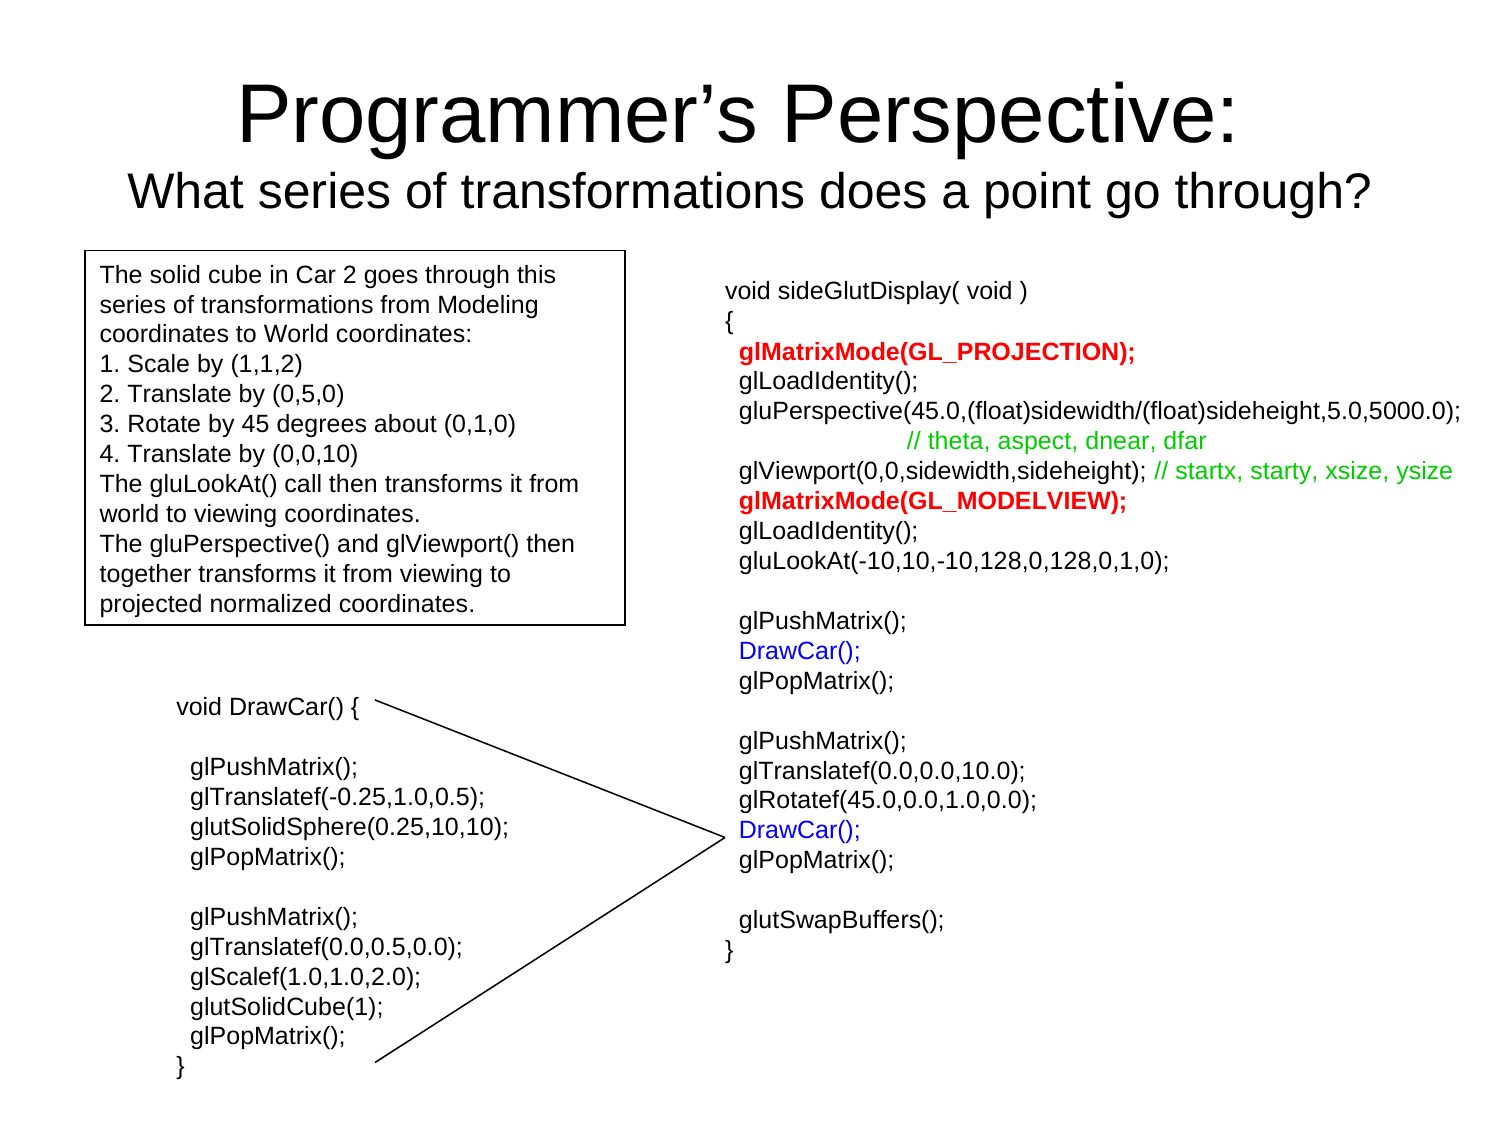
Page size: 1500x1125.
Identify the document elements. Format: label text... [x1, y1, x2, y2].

text_box void sideGlutDisplay( void ) { glMatrixMode(GL_PROJECTION); glLoadIdentity(); gluPerspective(45.0,(float)sidewidth/(float)sideheight,5.0,5000.0); // theta, aspect, dnear, dfar glViewport(0,0,sidewidth,sideheight); // startx, starty, xsize, ysize glMatrixMode(GL_MODELVIEW); glLoadIdentity(); gluLookAt(-10,10,-10,128,0,128,0,1,0); glPushMatrix(); DrawCar(); glPopMatrix(); glPushMatrix(); glTranslatef(0.0,0.0,10.0); glRotatef(45.0,0.0,1.0,0.0); DrawCar(); glPopMatrix(); glutSwapBuffers(); } [710, 237, 1478, 972]
title Programmer’s Perspective: What series of transformations does a point go through? [75, 45, 1426, 233]
text_box void DrawCar() { glPushMatrix(); glTranslatef(-0.25,1.0,0.5); glutSolidSphere(0.25,10,10); glPopMatrix(); glPushMatrix(); glTranslatef(0.0,0.5,0.0); glScalef(1.0,1.0,2.0); glutSolidCube(1); glPopMatrix(); } [161, 683, 525, 1088]
text_box The solid cube in Car 2 goes through this series of transformations from Modeling coordinates to World coordinates: 1. Scale by (1,1,2) 2. Translate by (0,5,0) 3. Rotate by 45 degrees about (0,1,0) 4. Translate by (0,0,10) The gluLookAt() call then transforms it from world to viewing coordinates. The gluPerspective() and glViewport() then together transforms it from viewing to projected normalized coordinates. [84, 250, 625, 626]
